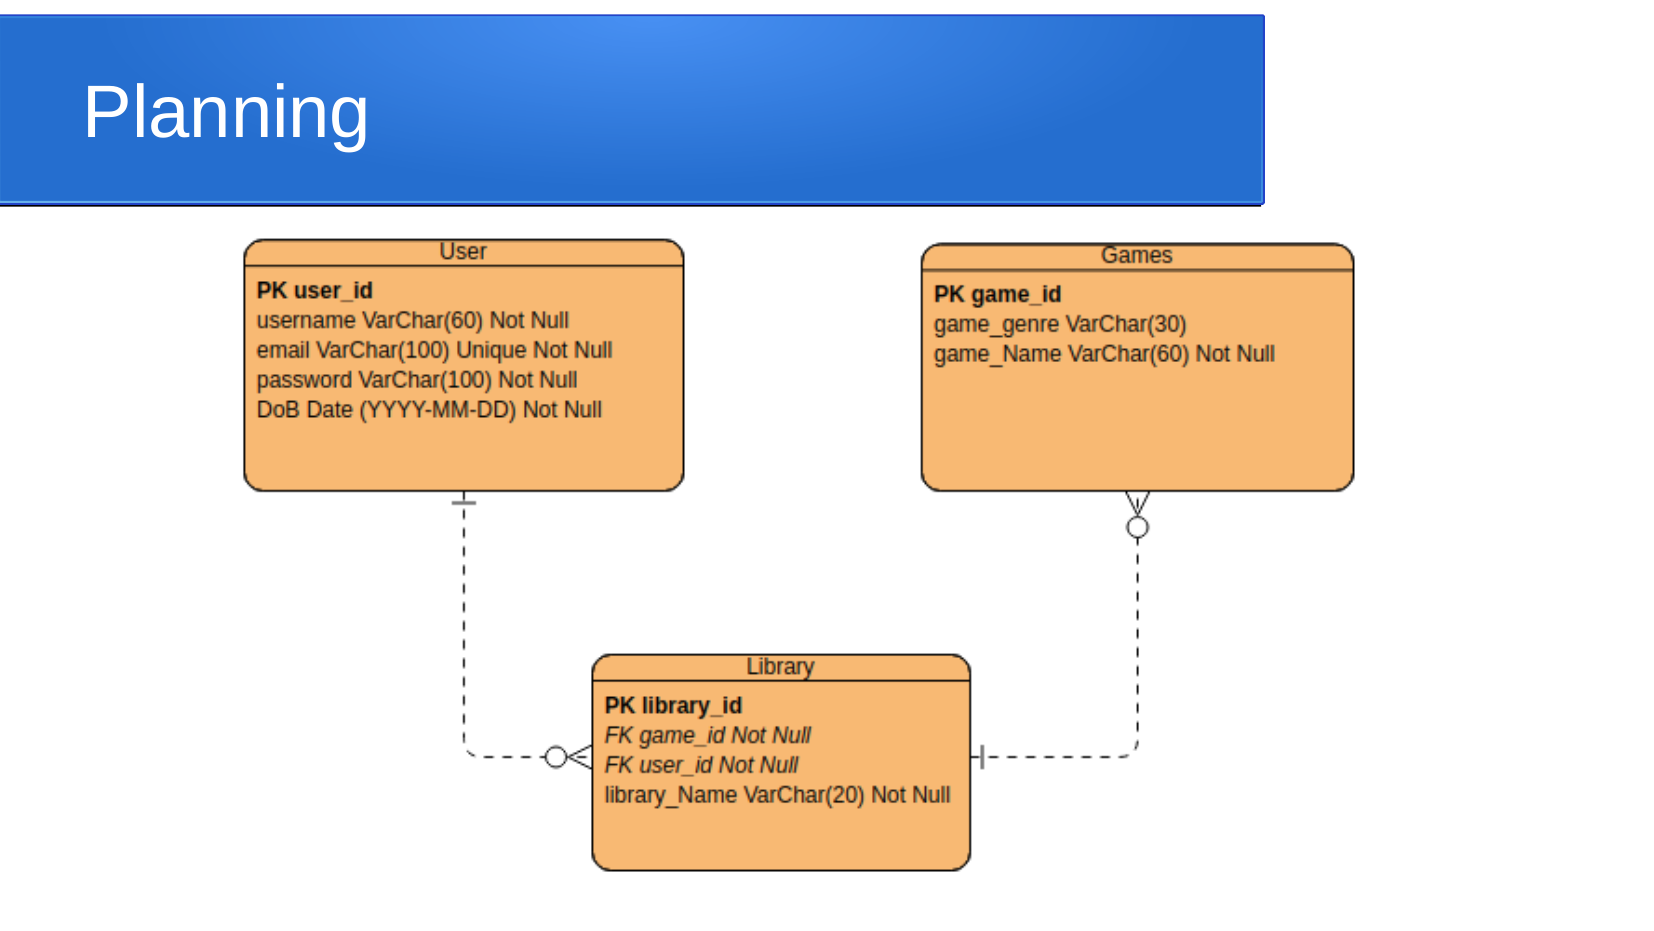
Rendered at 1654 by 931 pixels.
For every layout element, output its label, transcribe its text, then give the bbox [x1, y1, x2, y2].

picture [188, 228, 1394, 898]
title Planning [82, 35, 1235, 189]
